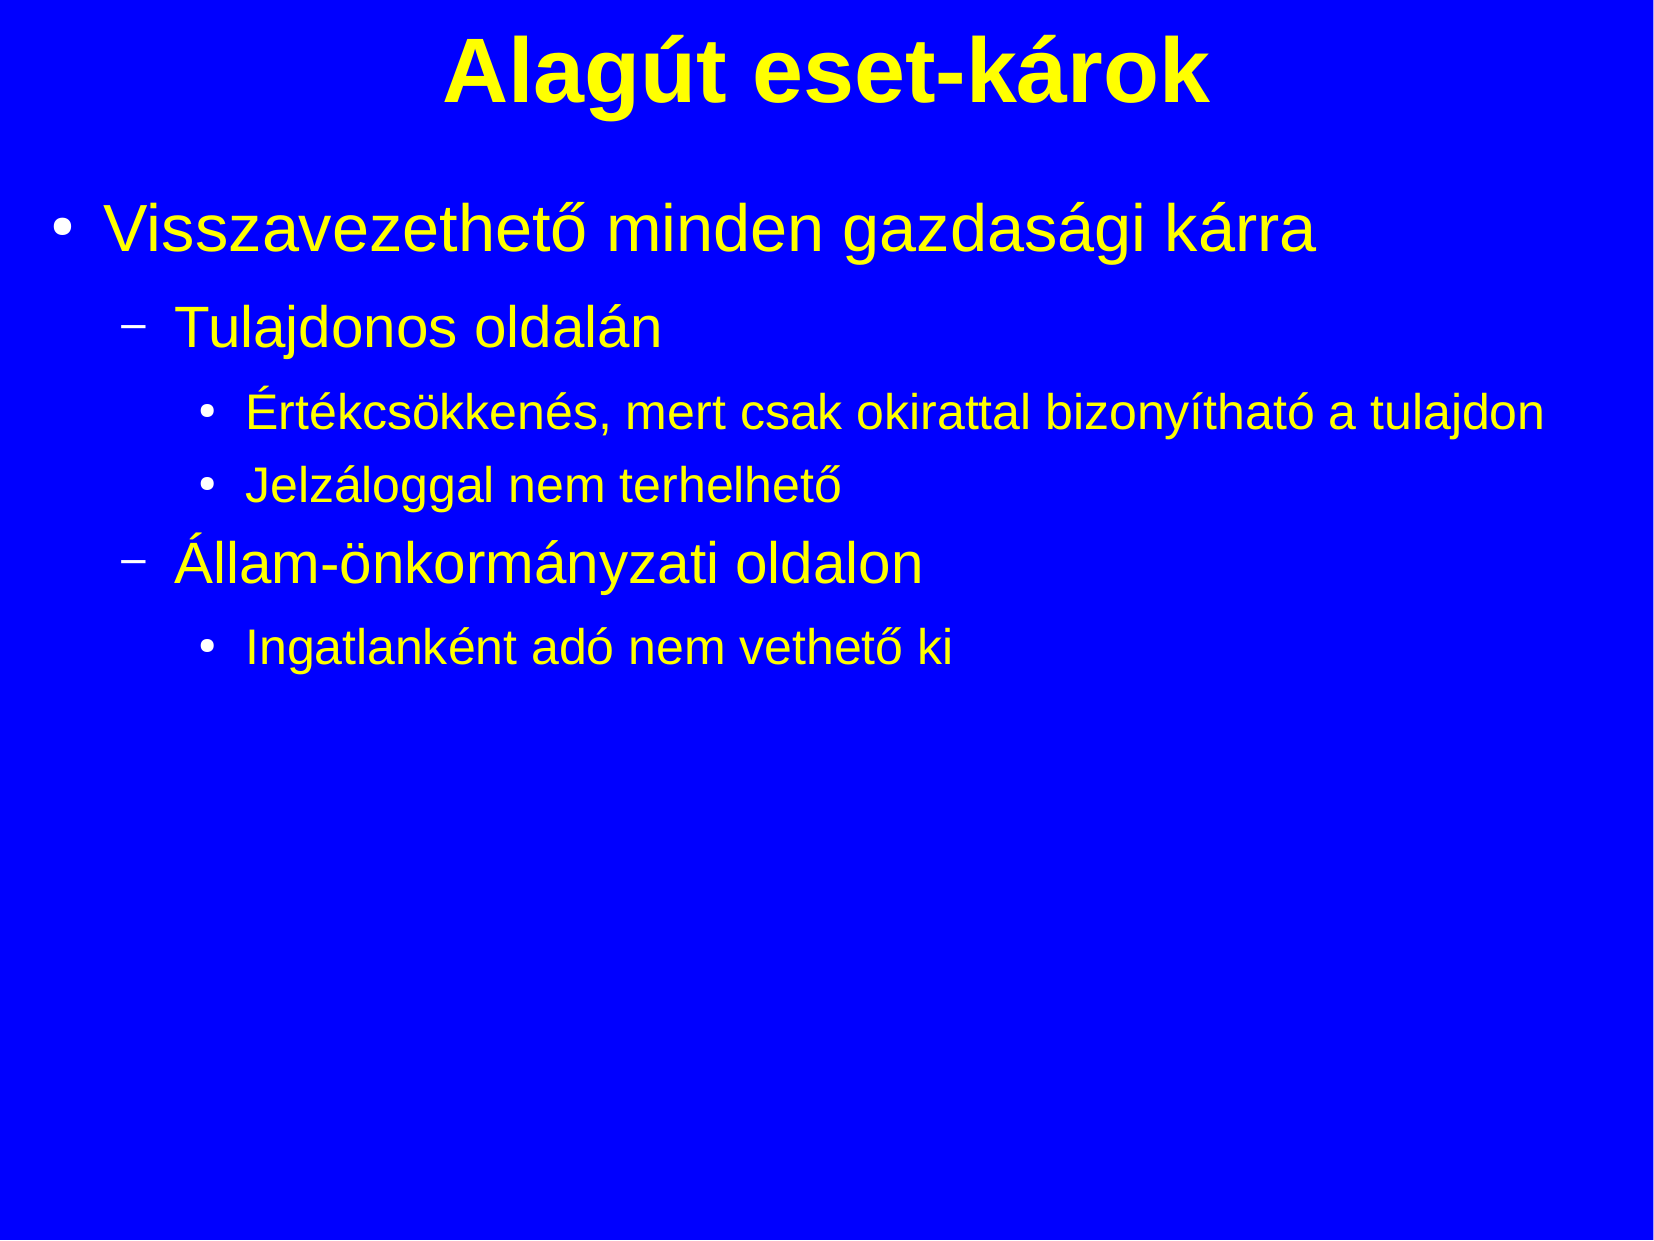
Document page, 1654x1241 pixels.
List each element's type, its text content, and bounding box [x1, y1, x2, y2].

title Alagút eset-károk [82, 0, 1571, 142]
list Visszavezethető minden gazdasági kárra Tulajdonos oldalán Értékcsökkenés, mert csak okirattal bizonyítható a tulajdon Jelzáloggal nem terhelhető Állam-önkormányzati oldalon Ingatlanként adó nem vethető ki [32, 190, 1595, 1042]
